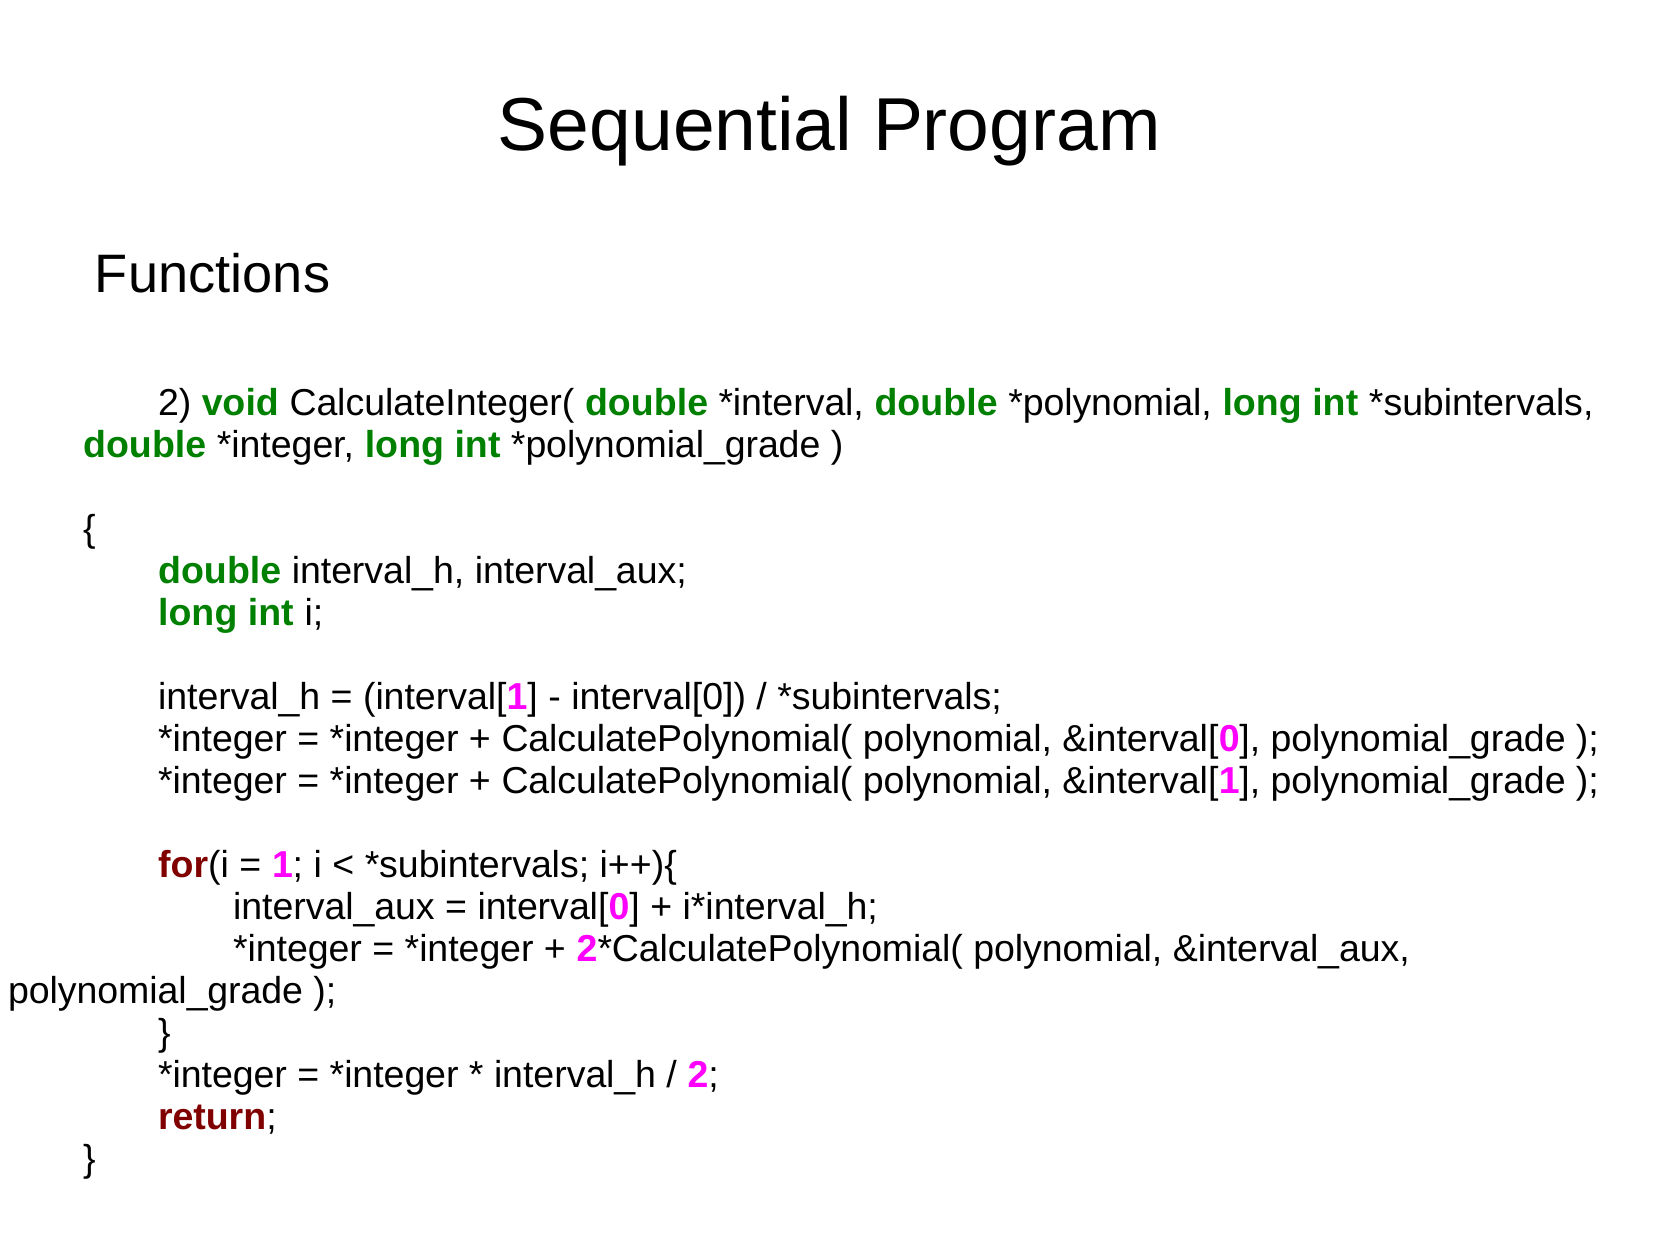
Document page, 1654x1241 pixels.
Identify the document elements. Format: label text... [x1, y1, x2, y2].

text_box 2) void CalculateInteger( double *interval, double *polynomial, long int *subintervals, double *integer, long int *polynomial_grade ) { double interval_h, interval_aux; long int i; interval_h = (interval[1] - interval[0]) / *subintervals; *integer = *integer + CalculatePolynomial( polynomial, &interval[0], polynomial_grade ); *integer = *integer + CalculatePolynomial( polynomial, &interval[1], polynomial_grade ); for(i = 1; i < *subintervals; i++){ interval_aux = interval[0] + i*interval_h; *integer = *integer + 2*CalculatePolynomial( polynomial, &interval_aux, polynomial_grade ); } *integer = *integer * interval_h / 2; return; } [0, 332, 1654, 1241]
text_box Sequential Program [4, 75, 1654, 174]
text_box Functions [4, 216, 1654, 316]
